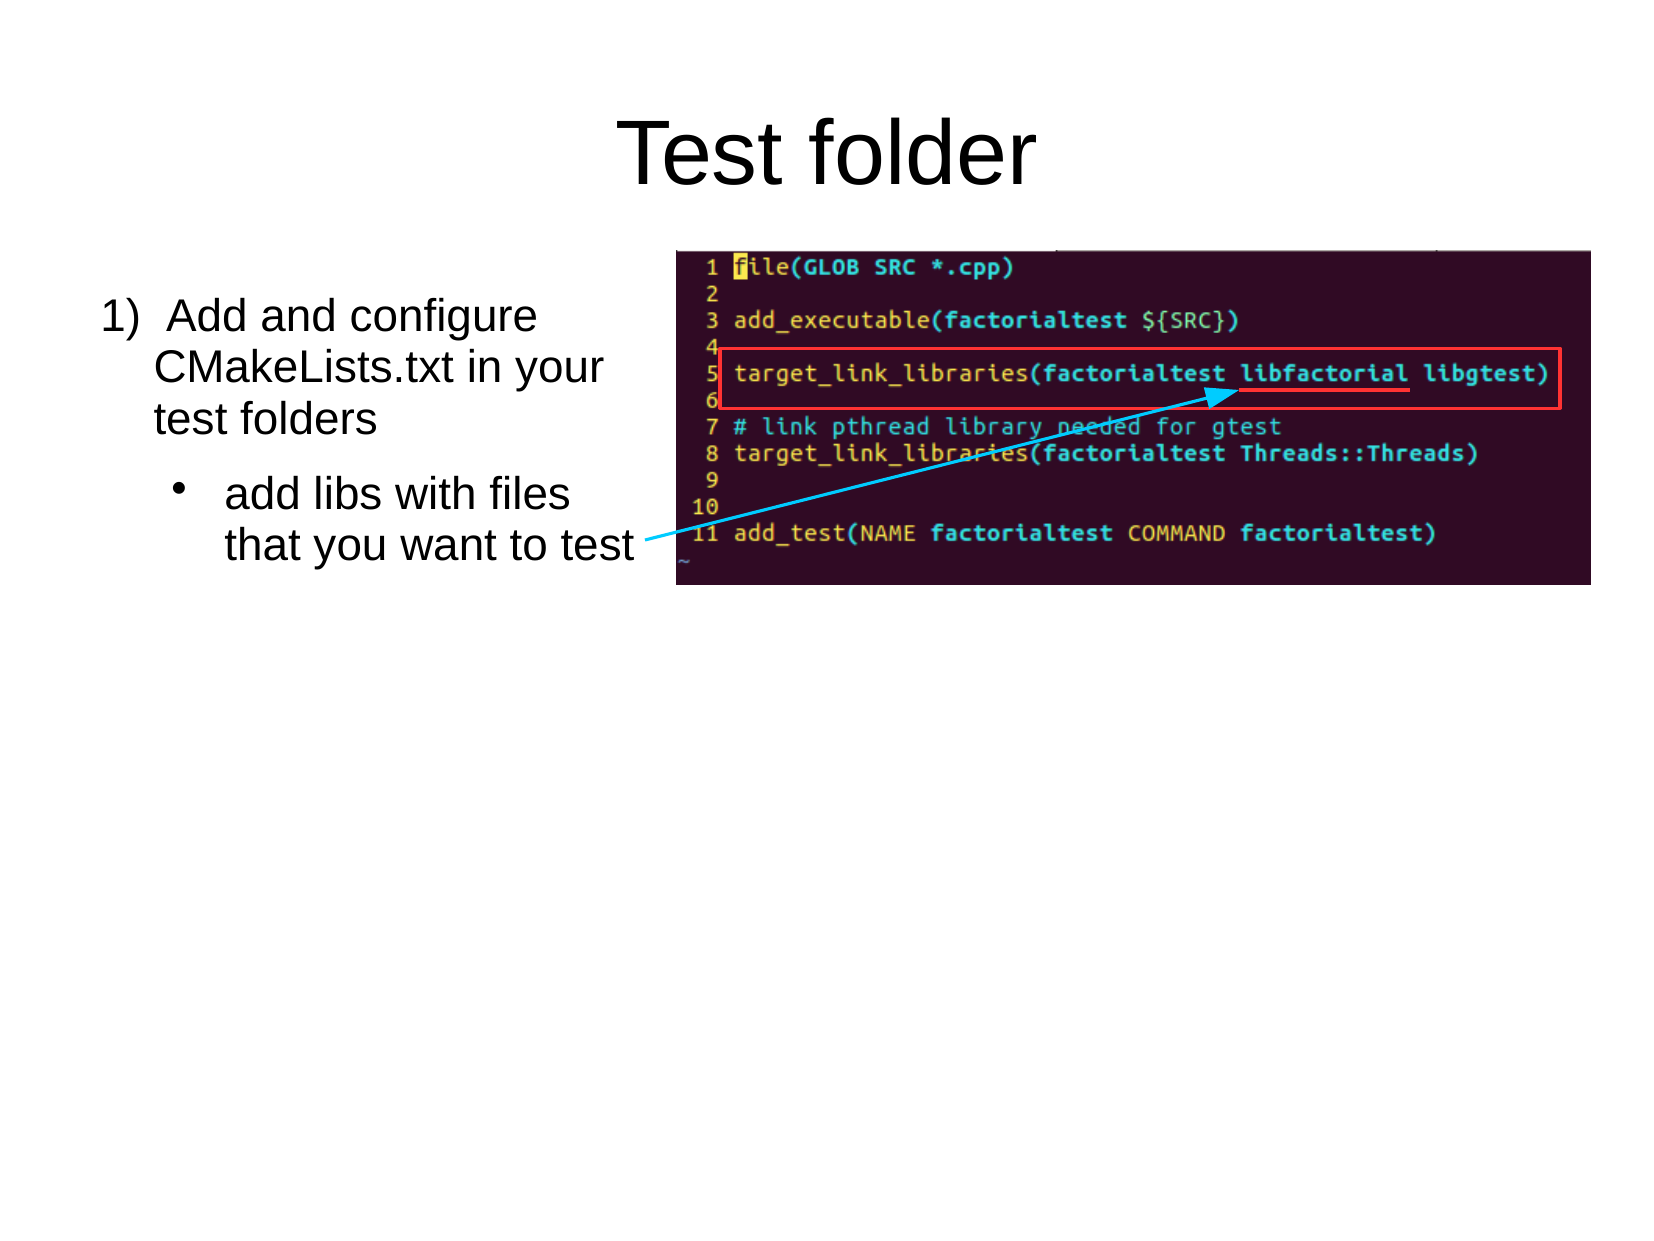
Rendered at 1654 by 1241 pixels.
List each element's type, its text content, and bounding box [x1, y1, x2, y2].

list Add and configure CMakeLists.txt in your test folders add libs with files that you want to test [82, 290, 661, 1010]
title Test folder [82, 49, 1571, 257]
picture [676, 250, 1591, 586]
picture [722, 350, 1558, 407]
picture [1185, 401, 1207, 407]
